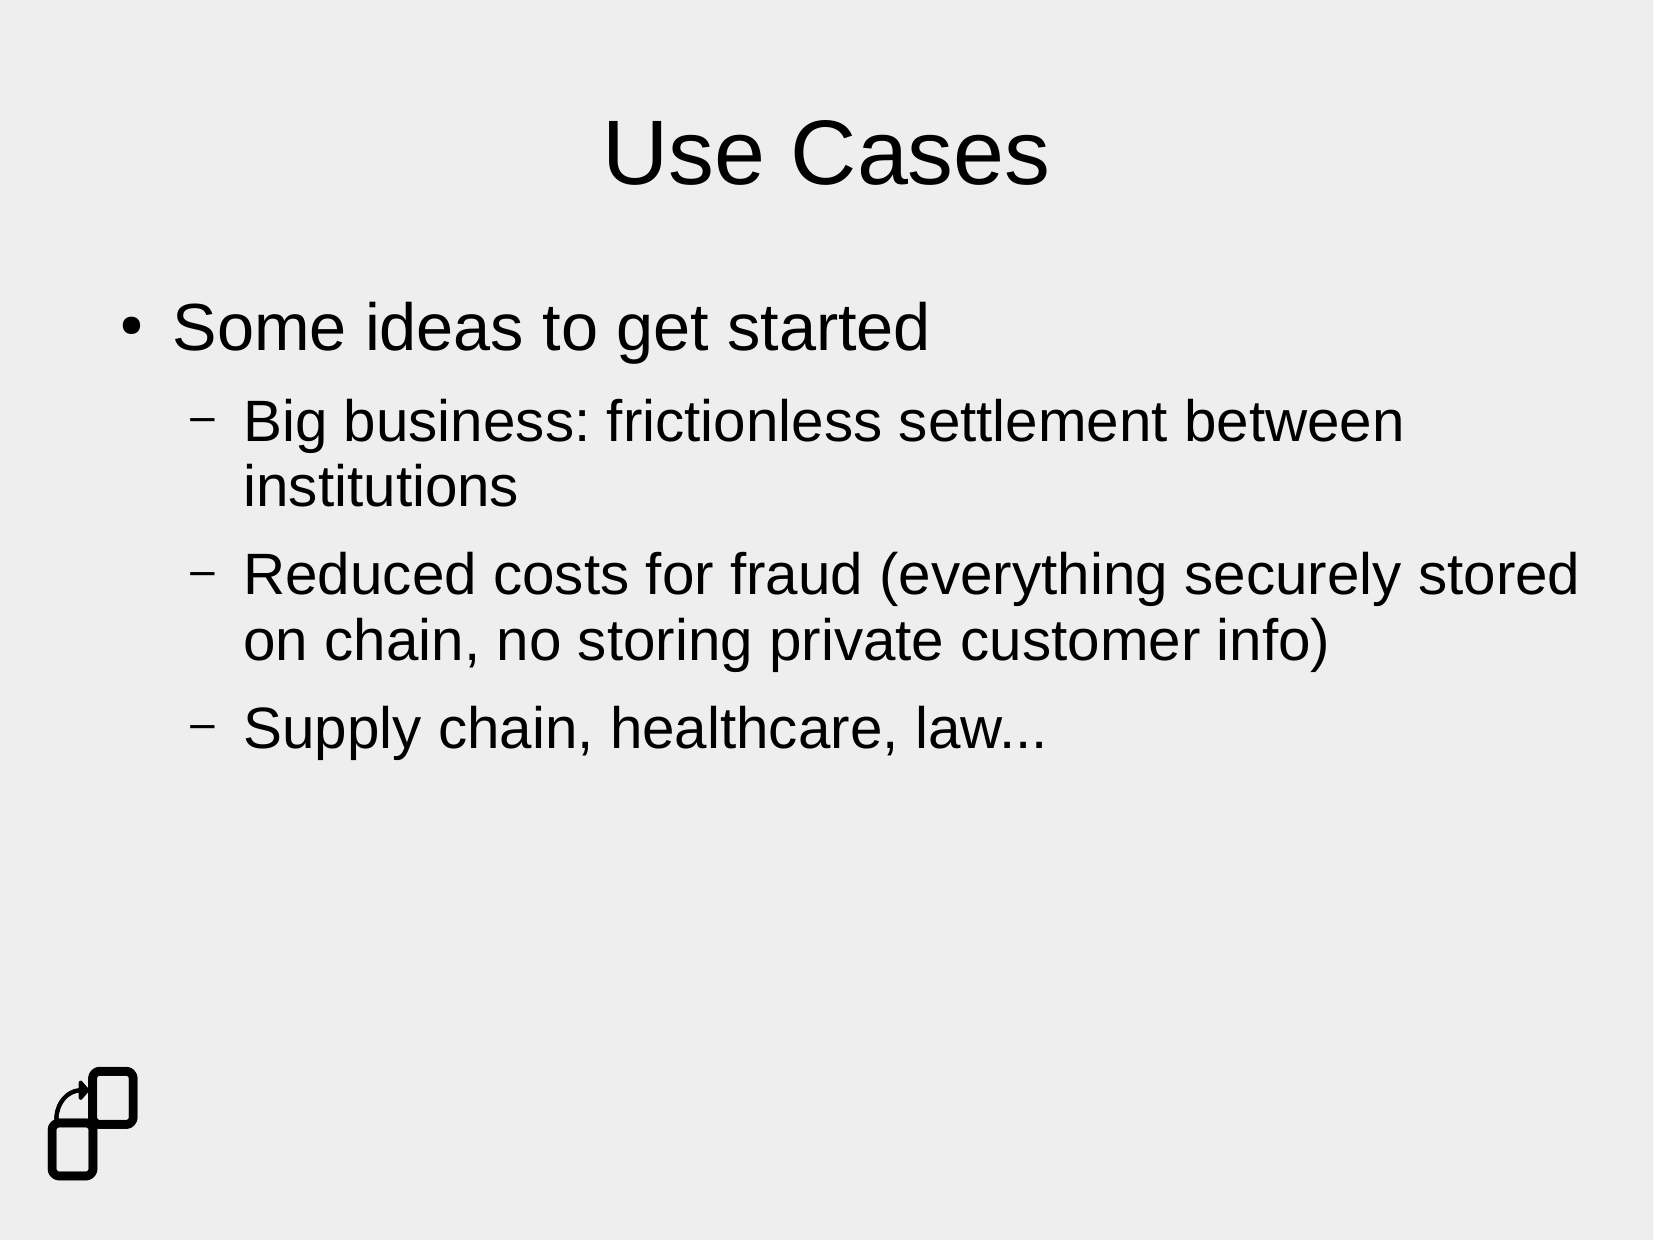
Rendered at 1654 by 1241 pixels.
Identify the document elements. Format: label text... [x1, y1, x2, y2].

list Some ideas to get started Big business: frictionless settlement between institutions Reduced costs for fraud (everything securely stored on chain, no storing private customer info) Supply chain, healthcare, law... [101, 290, 1591, 1010]
picture [30, 1062, 153, 1186]
title Use Cases [82, 49, 1571, 257]
